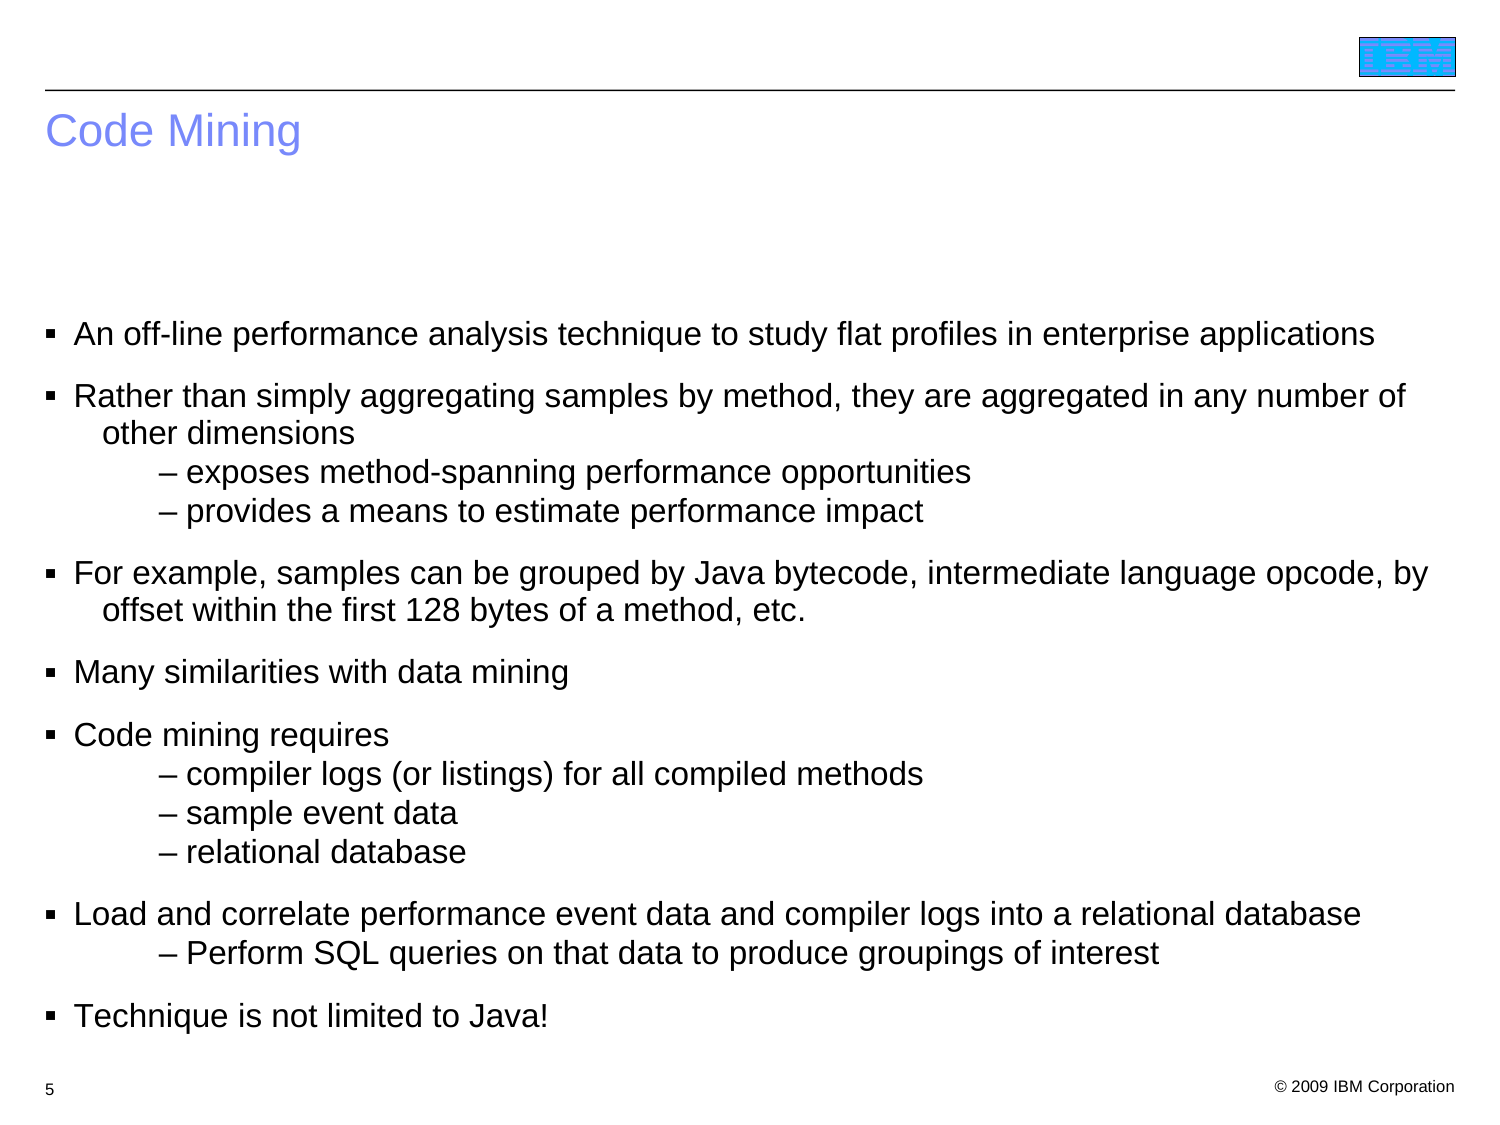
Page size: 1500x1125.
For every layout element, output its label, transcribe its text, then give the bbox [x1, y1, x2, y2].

title Code Mining [30, 97, 1456, 218]
list An off-line performance analysis technique to study flat profiles in enterprise applications Rather than simply aggregating samples by method, they are aggregated in any number of other dimensions exposes method-spanning performance opportunities provides a means to estimate performance impact For example, samples can be grouped by Java bytecode, intermediate language opcode, by offset within the first 128 bytes of a method, etc. Many similarities with data mining Code mining requires compiler logs (or listings) for all compiled methods sample event data relational database Load and correlate performance event data and compiler logs into a relational database Perform SQL queries on that data to produce groupings of interest Technique is not limited to Java! [30, 307, 1456, 1058]
